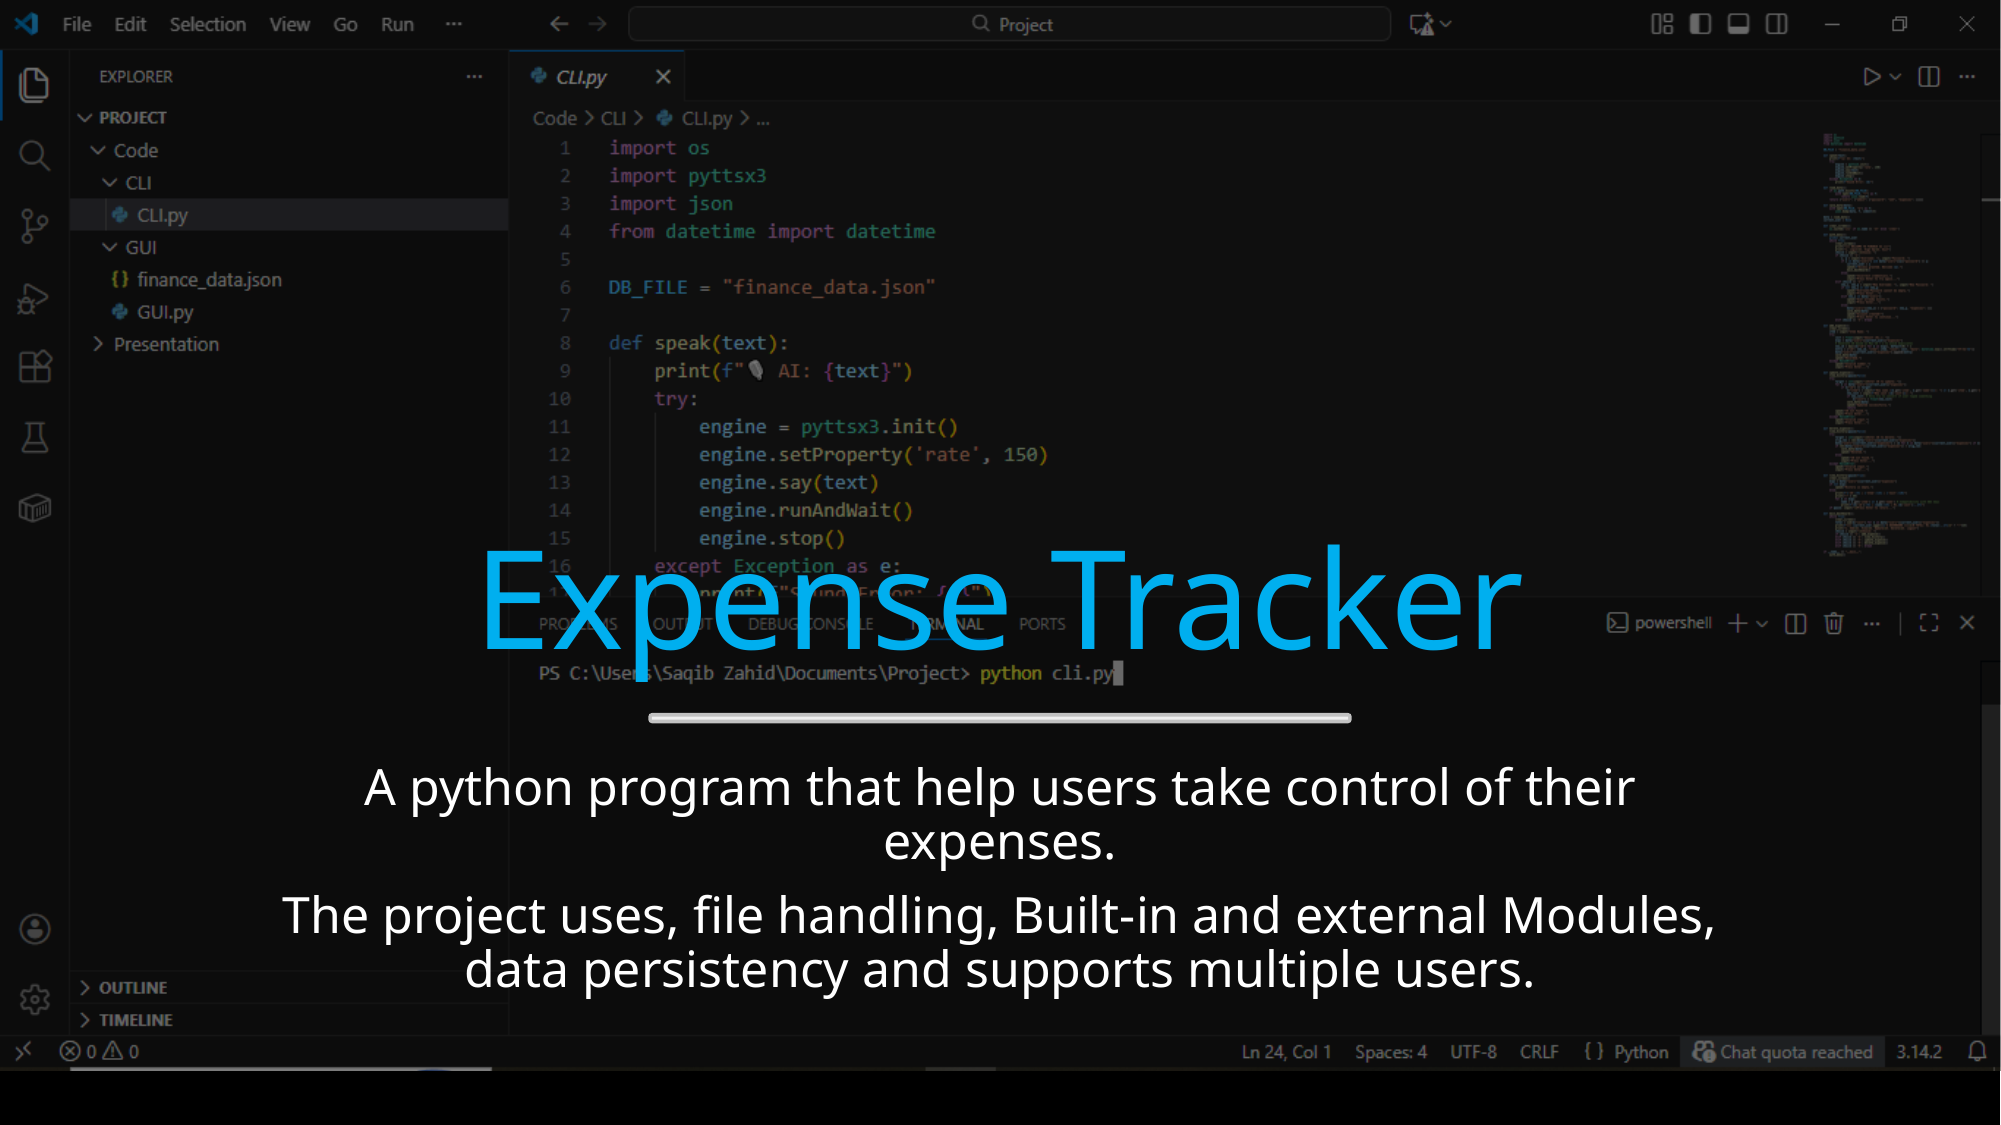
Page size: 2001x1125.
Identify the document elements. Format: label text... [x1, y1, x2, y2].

subtitle A python program that help users take control of their expenses. The project uses, file handling, Built-in and external Modules, data persistency and supports multiple users. [250, 754, 1751, 1007]
title Expense Tracker [249, 184, 1750, 687]
picture [0, 0, 2000, 1071]
text_box [0, 1071, 2000, 1125]
